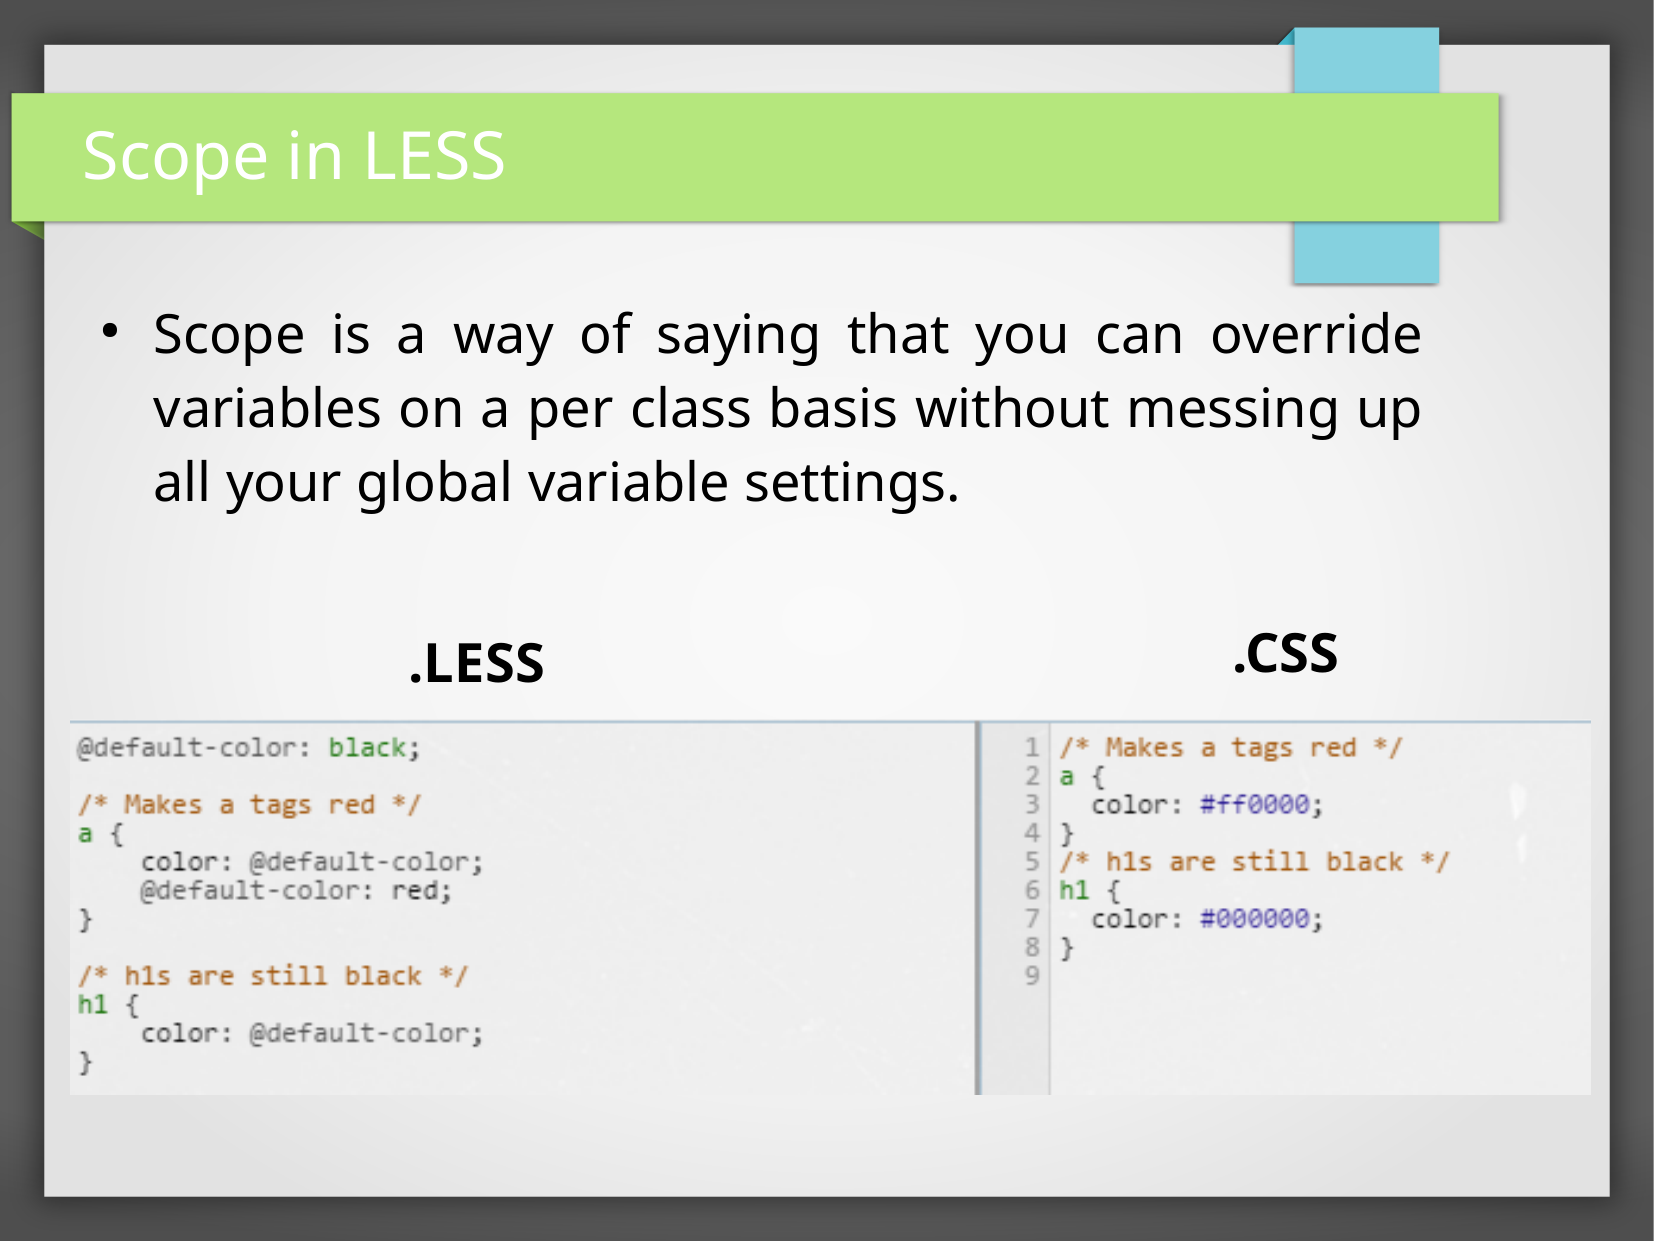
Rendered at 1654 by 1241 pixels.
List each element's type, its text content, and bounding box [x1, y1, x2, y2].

list .LESS [337, 624, 631, 706]
title Scope in LESS [82, 94, 1264, 213]
list Scope is a way of saying that you can override variables on a per class basis without messing up all your global variable settings. [82, 295, 1426, 541]
picture [0, 0, 1654, 1241]
list .CSS [1161, 615, 1411, 725]
